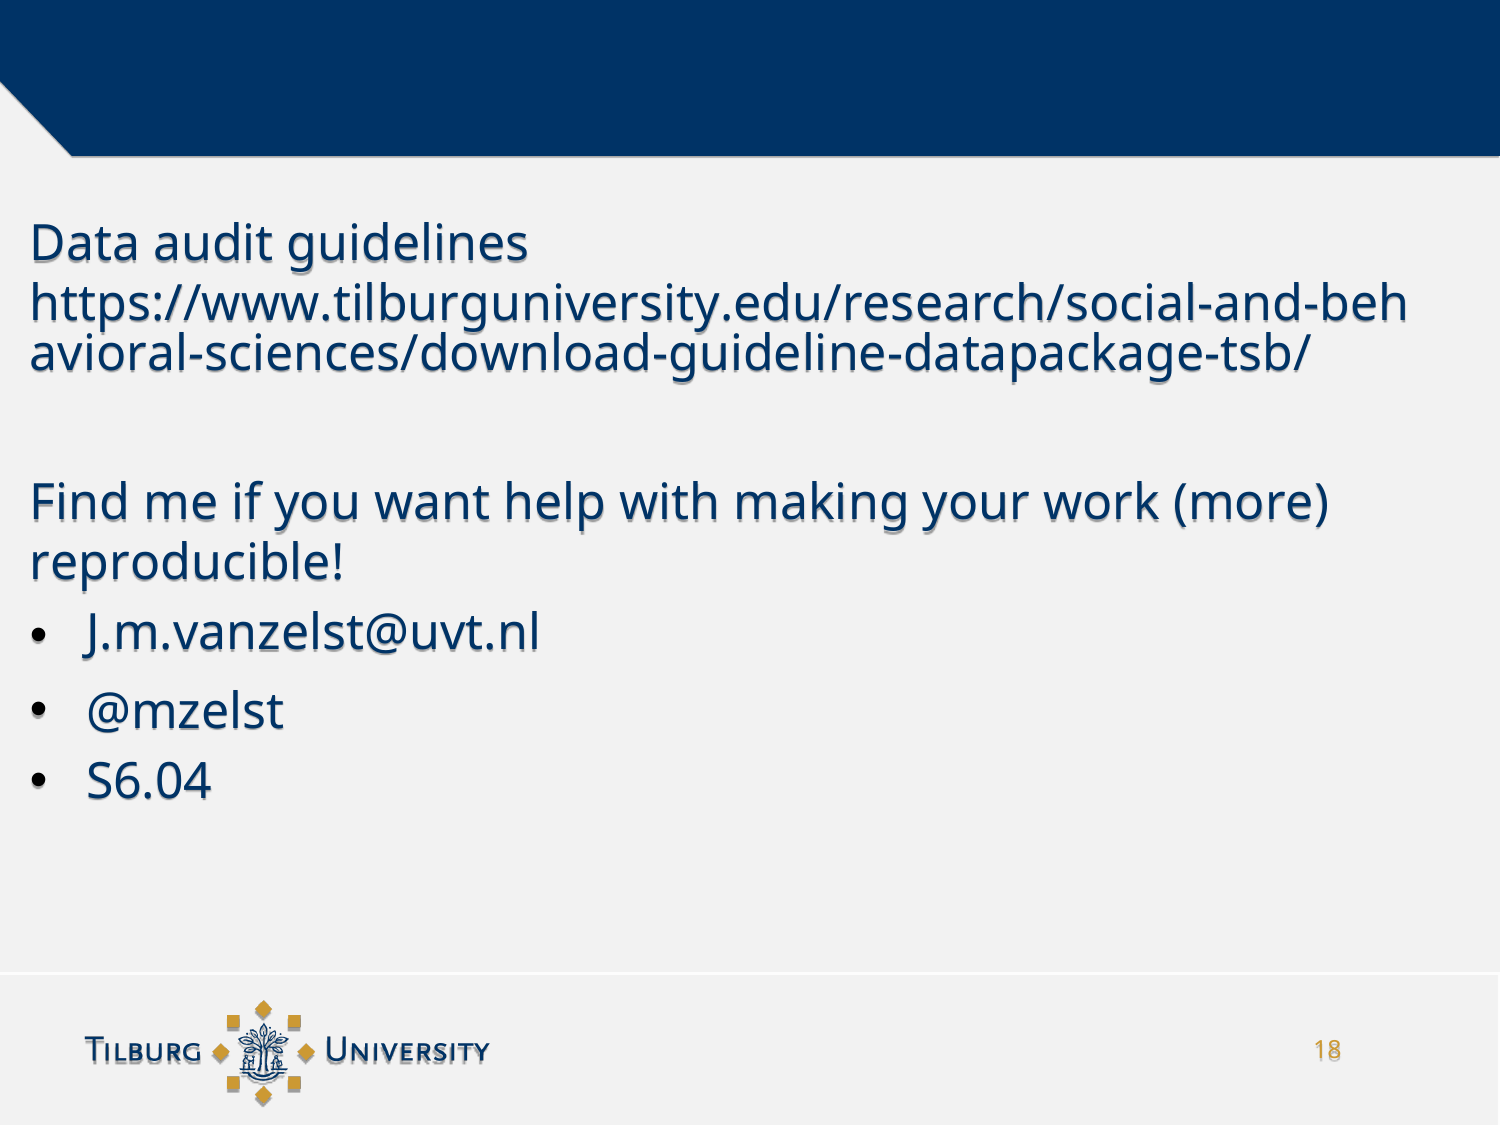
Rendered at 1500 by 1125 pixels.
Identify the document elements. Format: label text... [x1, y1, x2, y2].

text_box Data audit guidelines https://www.tilburguniversity.edu/research/social-and-behavioral-sciences/download-guideline-datapackage-tsb/ Find me if you want help with making your work (more) reproducible! J.m.vanzelst@uvt.nl @mzelst S6.04 [14, 202, 1450, 971]
text_box [1298, 1026, 1426, 1087]
